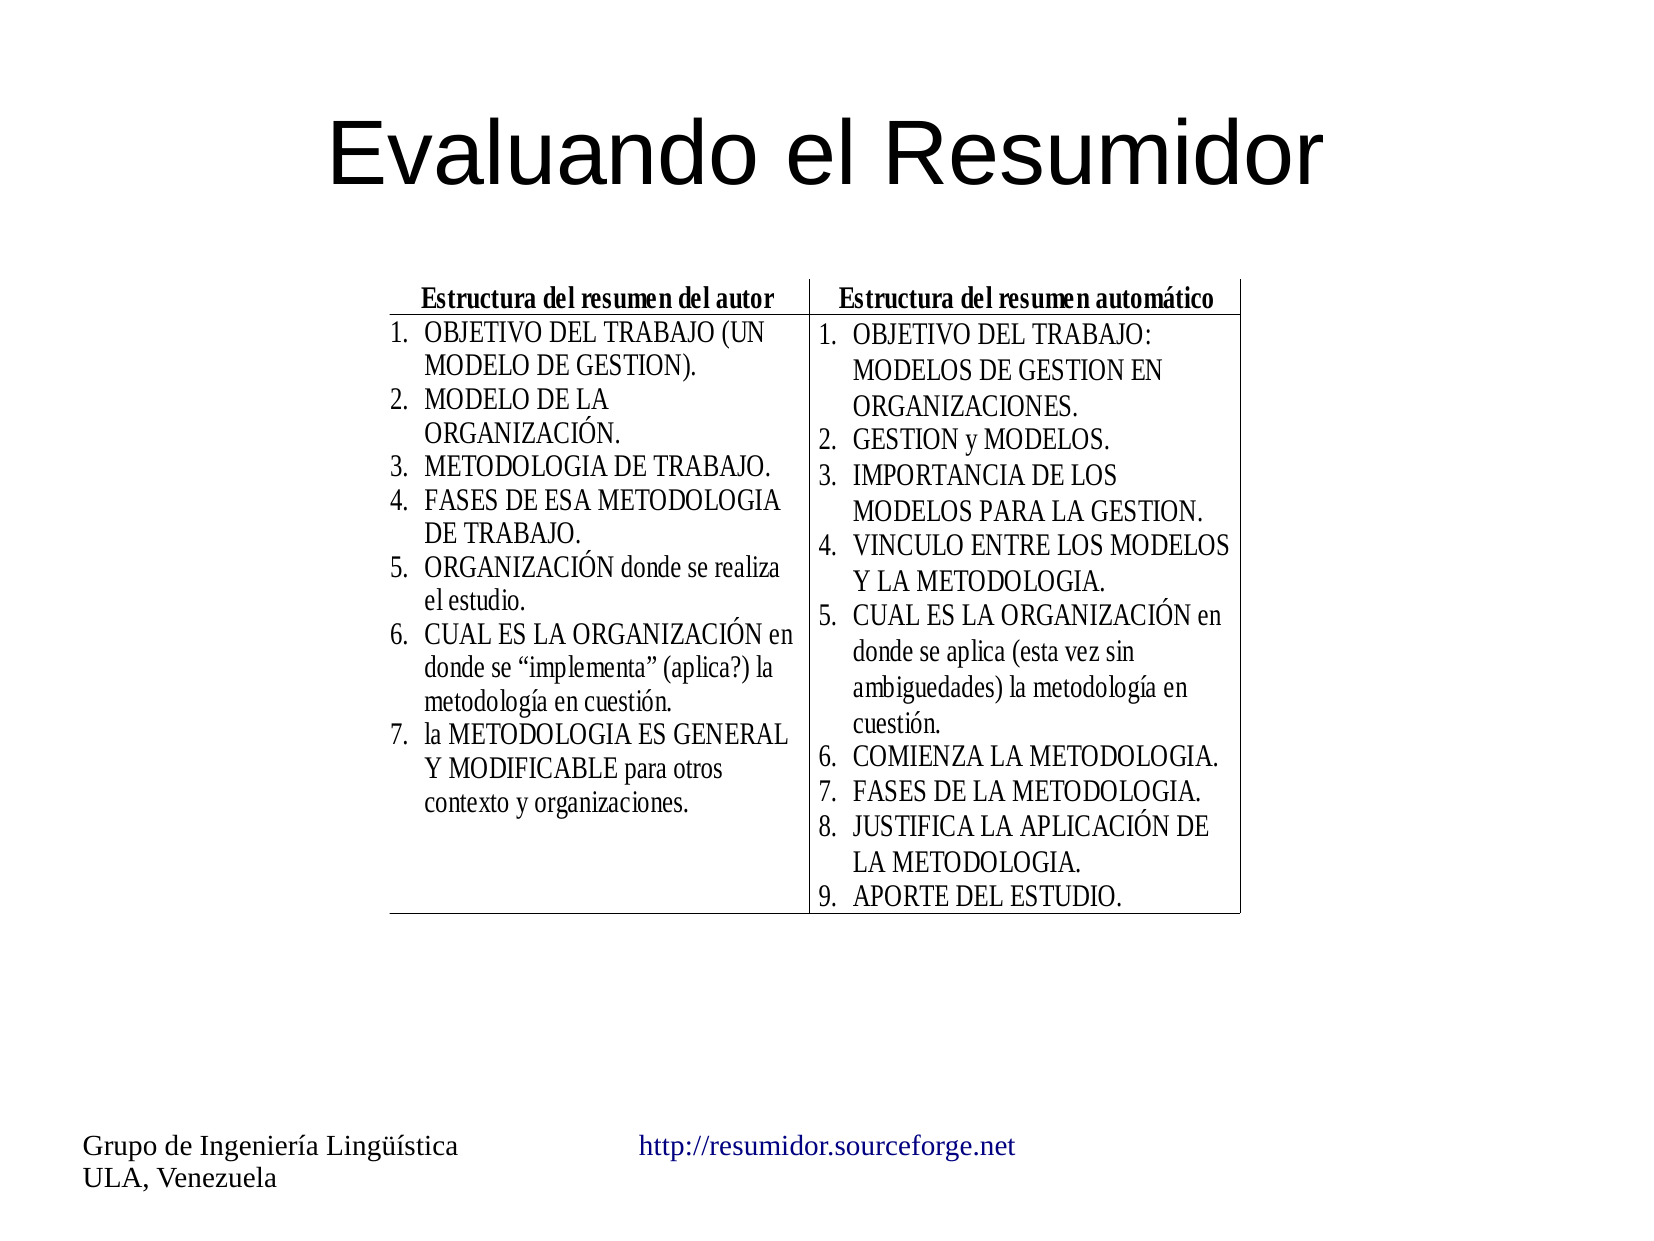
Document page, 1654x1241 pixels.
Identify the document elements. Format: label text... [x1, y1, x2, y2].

chart [389, 279, 1654, 956]
title Evaluando el Resumidor [82, 56, 1571, 250]
